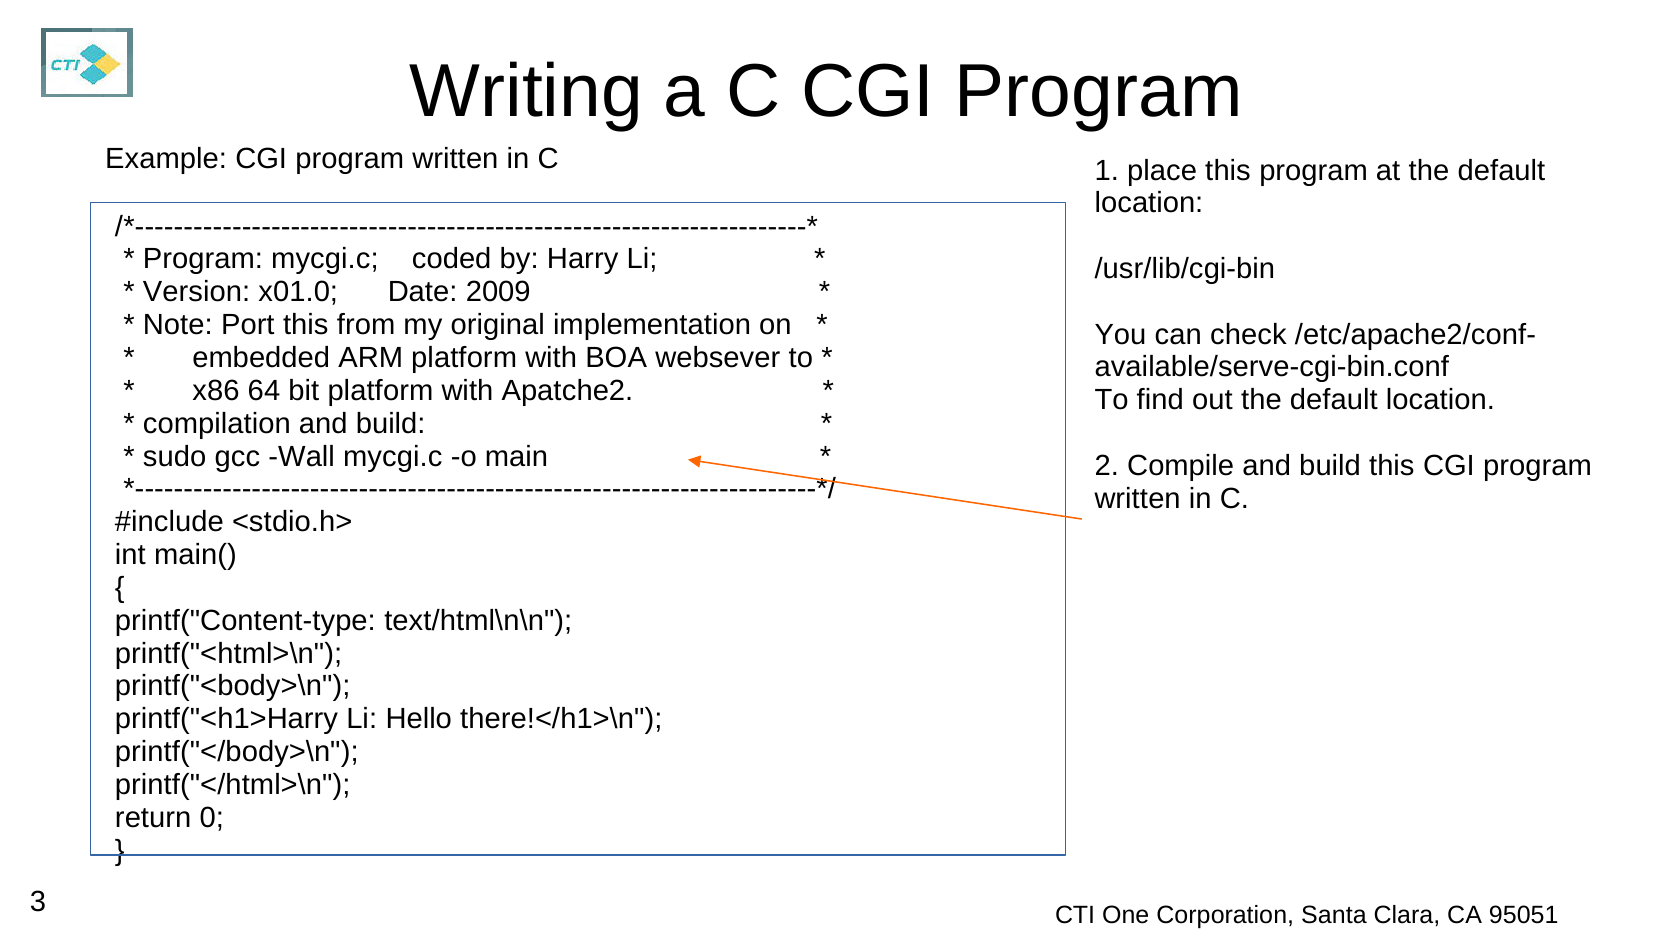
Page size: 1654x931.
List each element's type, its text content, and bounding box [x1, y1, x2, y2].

text_box Example: CGI program written in C [90, 134, 865, 180]
text_box CTI One Corporation, Santa Clara, CA 95051 [1040, 888, 1585, 931]
text_box 3 [15, 877, 151, 923]
picture [41, 28, 133, 97]
text_box 1. place this program at the default location: /usr/lib/cgi-bin You can check /etc/apache2/conf-available/serve-cgi-bin.conf To find out the default location. 2. Compile and build this CGI program written in C. [1079, 146, 1635, 541]
text_box /*---------------------------------------------------------------------* * Program: mycgi.c; coded by: Harry Li; * * Version: x01.0; Date: 2009 * * Note: Port this from my original implementation on * * embedded ARM platform with BOA websever to * * x86 64 bit platform with Apatche2. * * compilation and build: * * sudo gcc -Wall mycgi.c -o main * *----------------------------------------------------------------------*/ #include <stdio.h> int main() { printf("Content-type: text/html\n\n"); printf("<html>\n"); printf("<body>\n"); printf("<h1>Harry Li: Hello there!</h1>\n"); printf("</body>\n"); printf("</html>\n"); return 0; } [100, 203, 1065, 851]
title Writing a C CGI Program [82, 10, 1571, 166]
